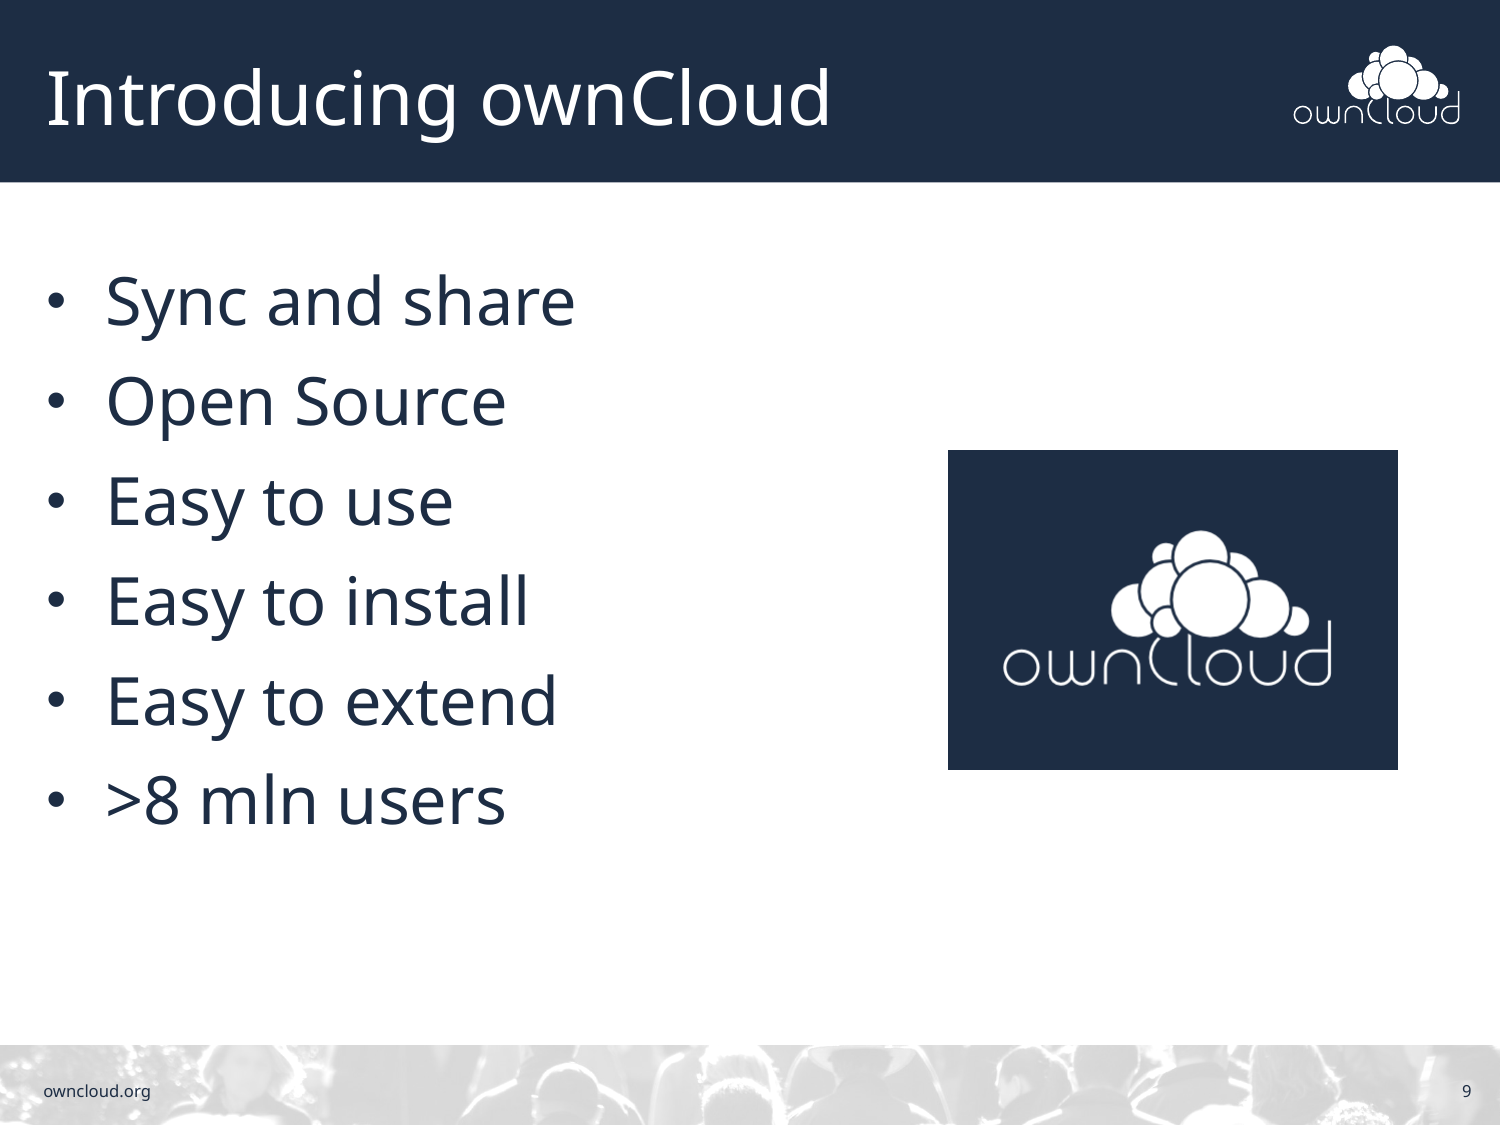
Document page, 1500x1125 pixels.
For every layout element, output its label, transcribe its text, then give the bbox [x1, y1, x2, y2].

picture [0, 1045, 1500, 1125]
picture [948, 450, 1398, 770]
title Introducing ownCloud [46, 5, 1258, 187]
list Sync and share Open Source Easy to use Easy to install Easy to extend >8 mln users [46, 254, 1465, 1026]
